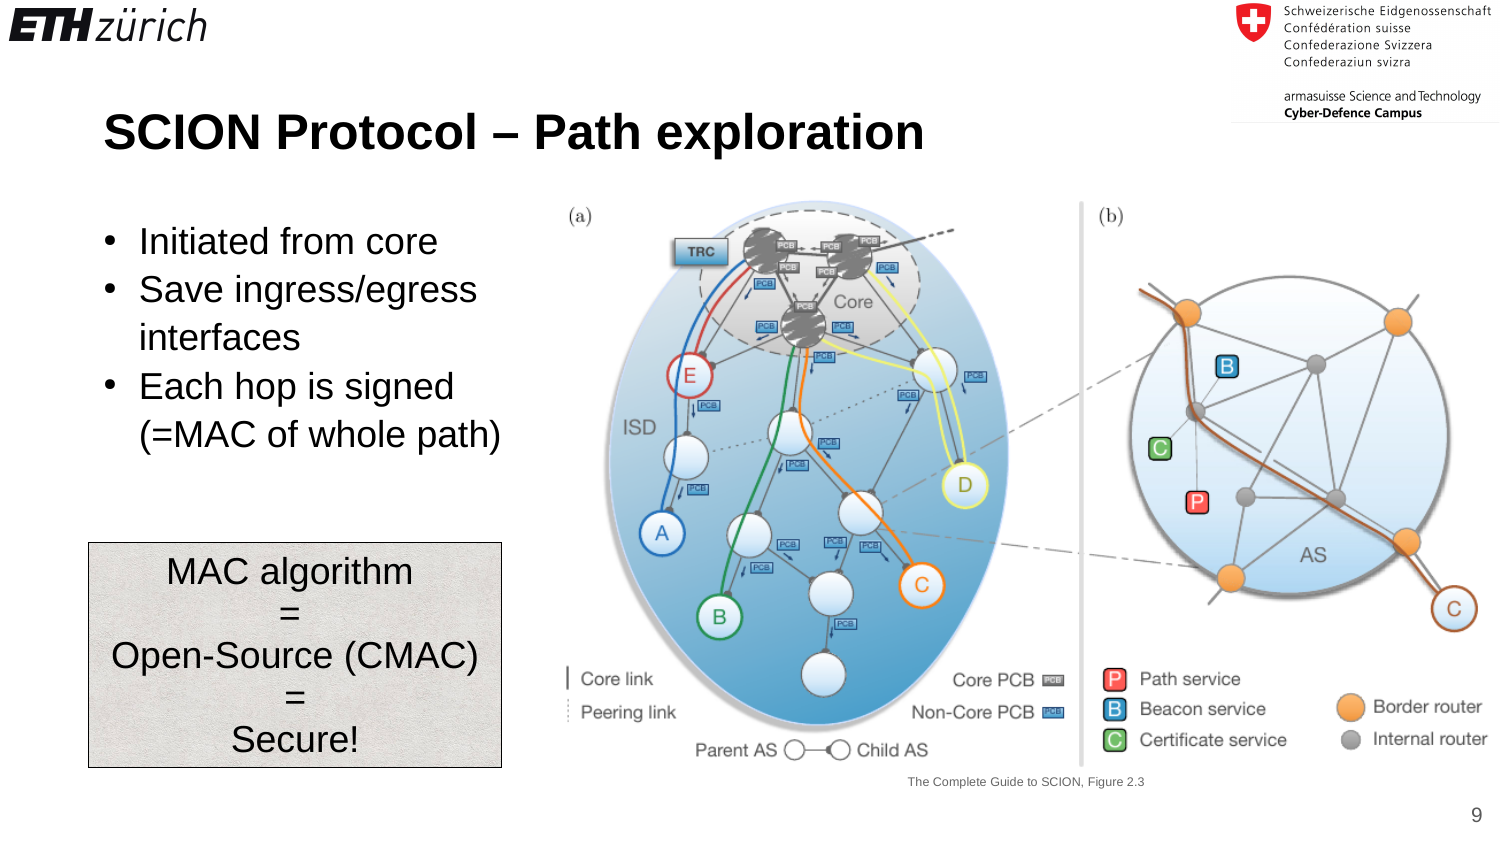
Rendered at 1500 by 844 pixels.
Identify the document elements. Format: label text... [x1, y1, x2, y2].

text_box The Complete Guide to SCION, Figure 2.3 [658, 767, 1397, 798]
text_box MAC algorithm = Open-Source (CMAC) = Secure! [88, 542, 502, 768]
picture [8, 8, 207, 42]
text_box SCION Protocol – Path exploration [88, 88, 1182, 178]
picture [555, 192, 1500, 768]
picture [1231, 0, 1500, 123]
text_box Initiated from core Save ingress/egress interfaces Each hop is signed (=MAC of whole path) [88, 206, 555, 473]
